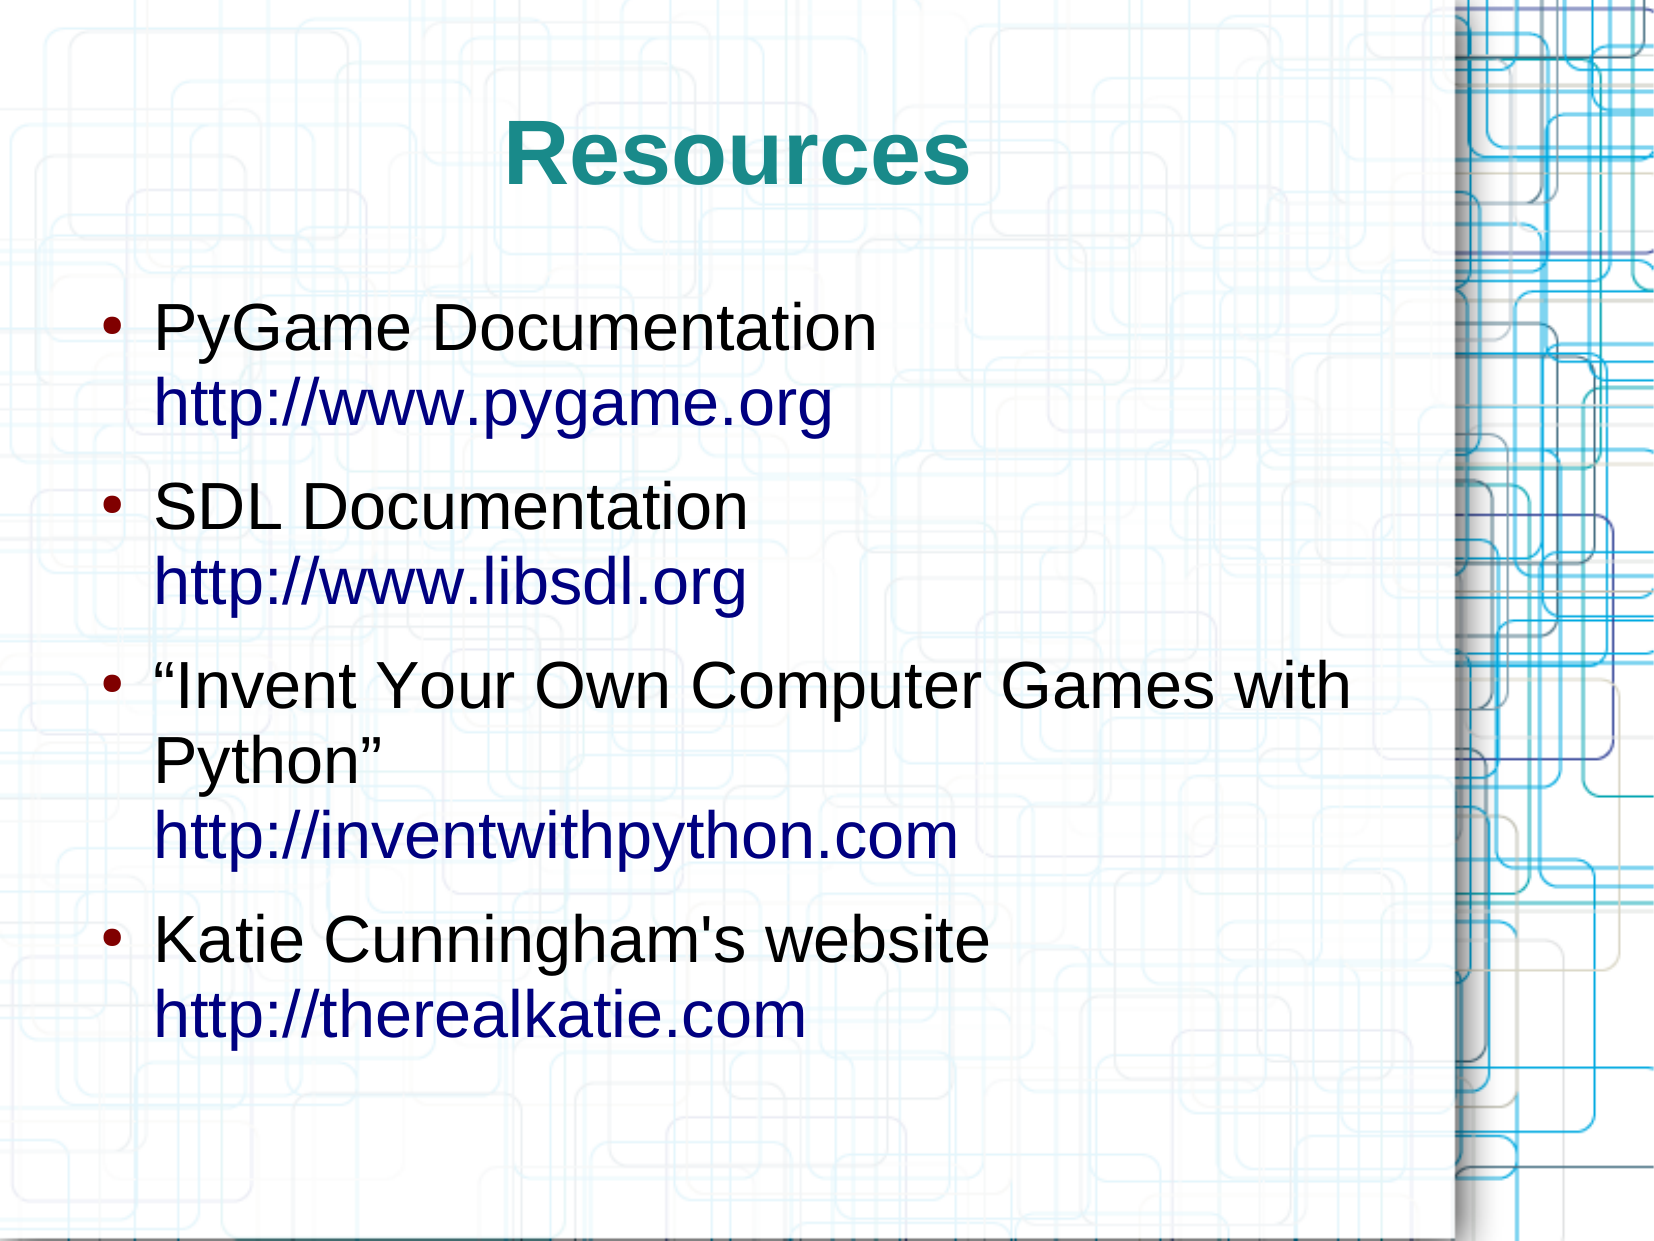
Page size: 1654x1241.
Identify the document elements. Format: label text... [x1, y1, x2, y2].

picture [0, 0, 1654, 1241]
list PyGame Documentation http://www.pygame.org SDL Documentation http://www.libsdl.org “Invent Your Own Computer Games with Python” http://inventwithpython.com Katie Cunningham's website http://therealkatie.com [82, 290, 1418, 1094]
title Resources [59, 56, 1418, 250]
